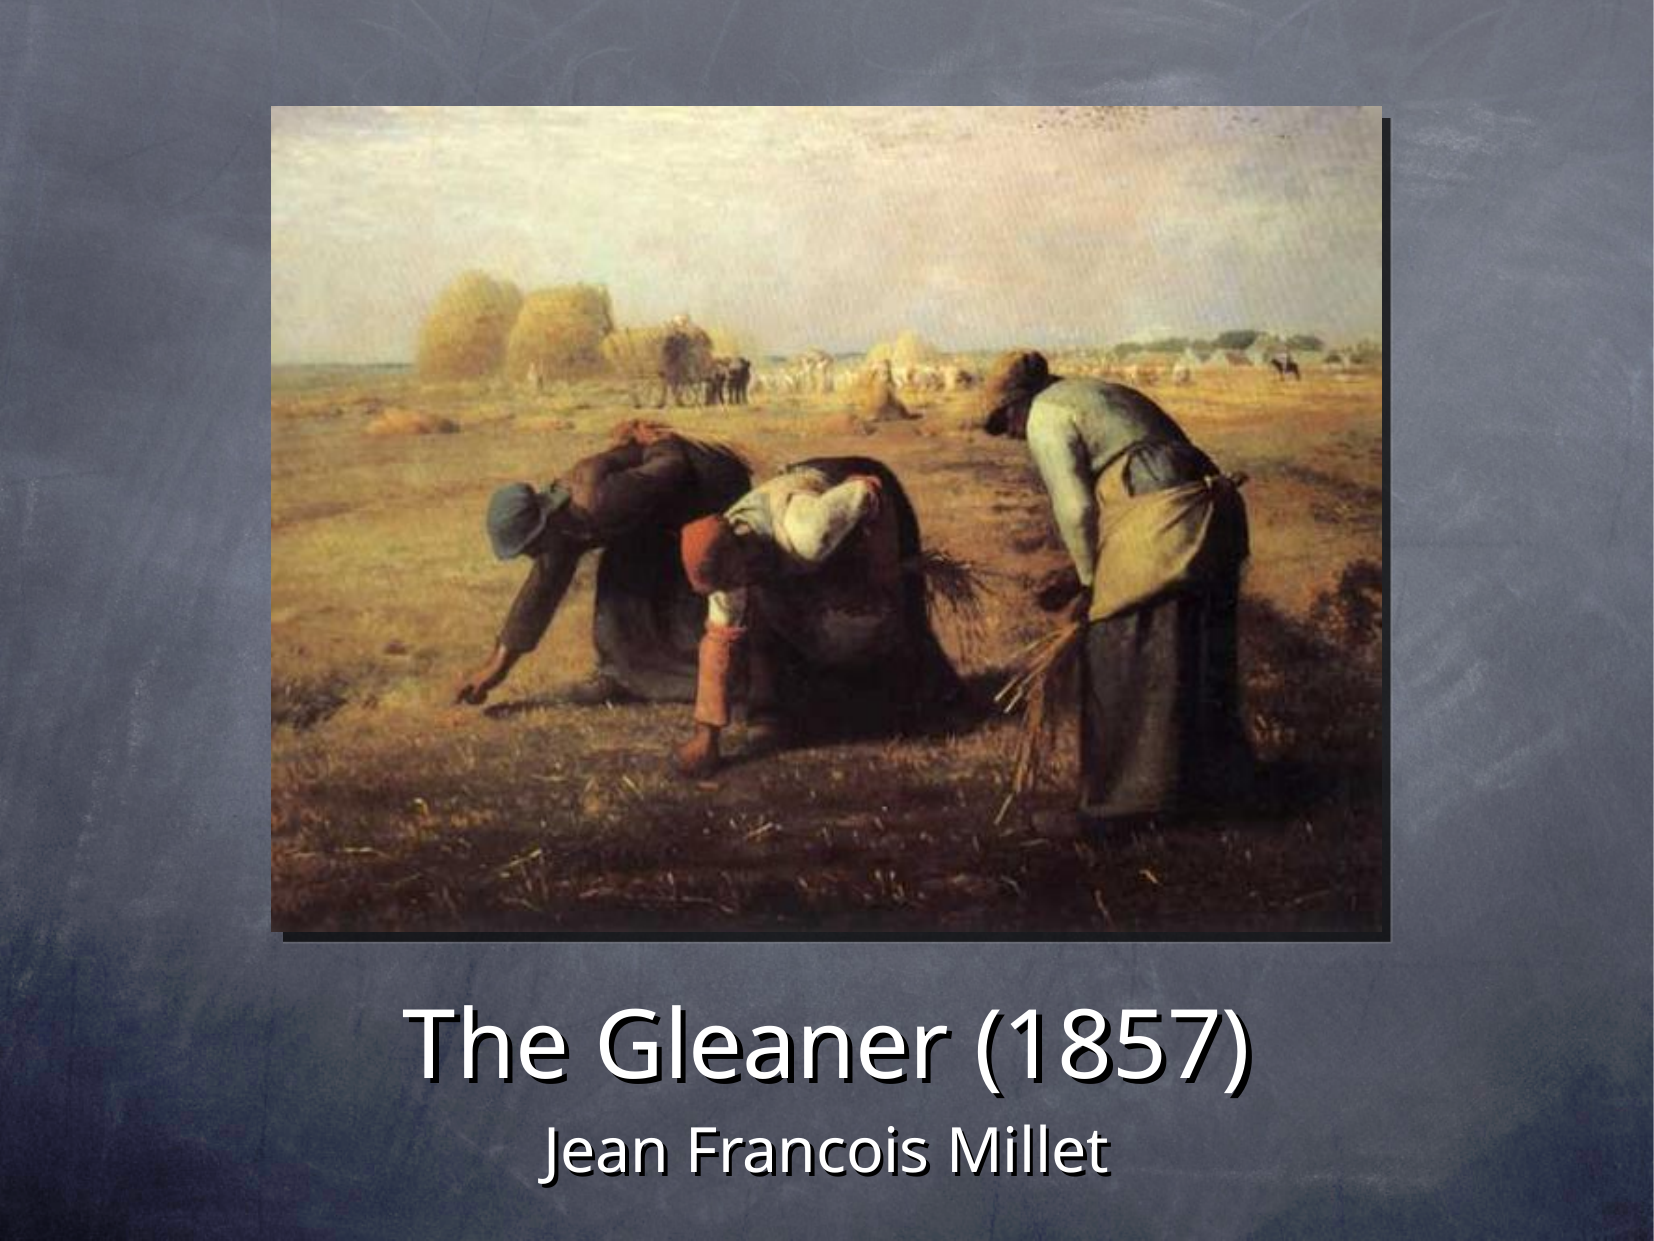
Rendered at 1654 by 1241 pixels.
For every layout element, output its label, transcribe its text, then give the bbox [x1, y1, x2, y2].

subtitle The Gleaner (1857) Jean Francois Millet [99, 974, 1555, 1193]
picture [0, 0, 1654, 1241]
